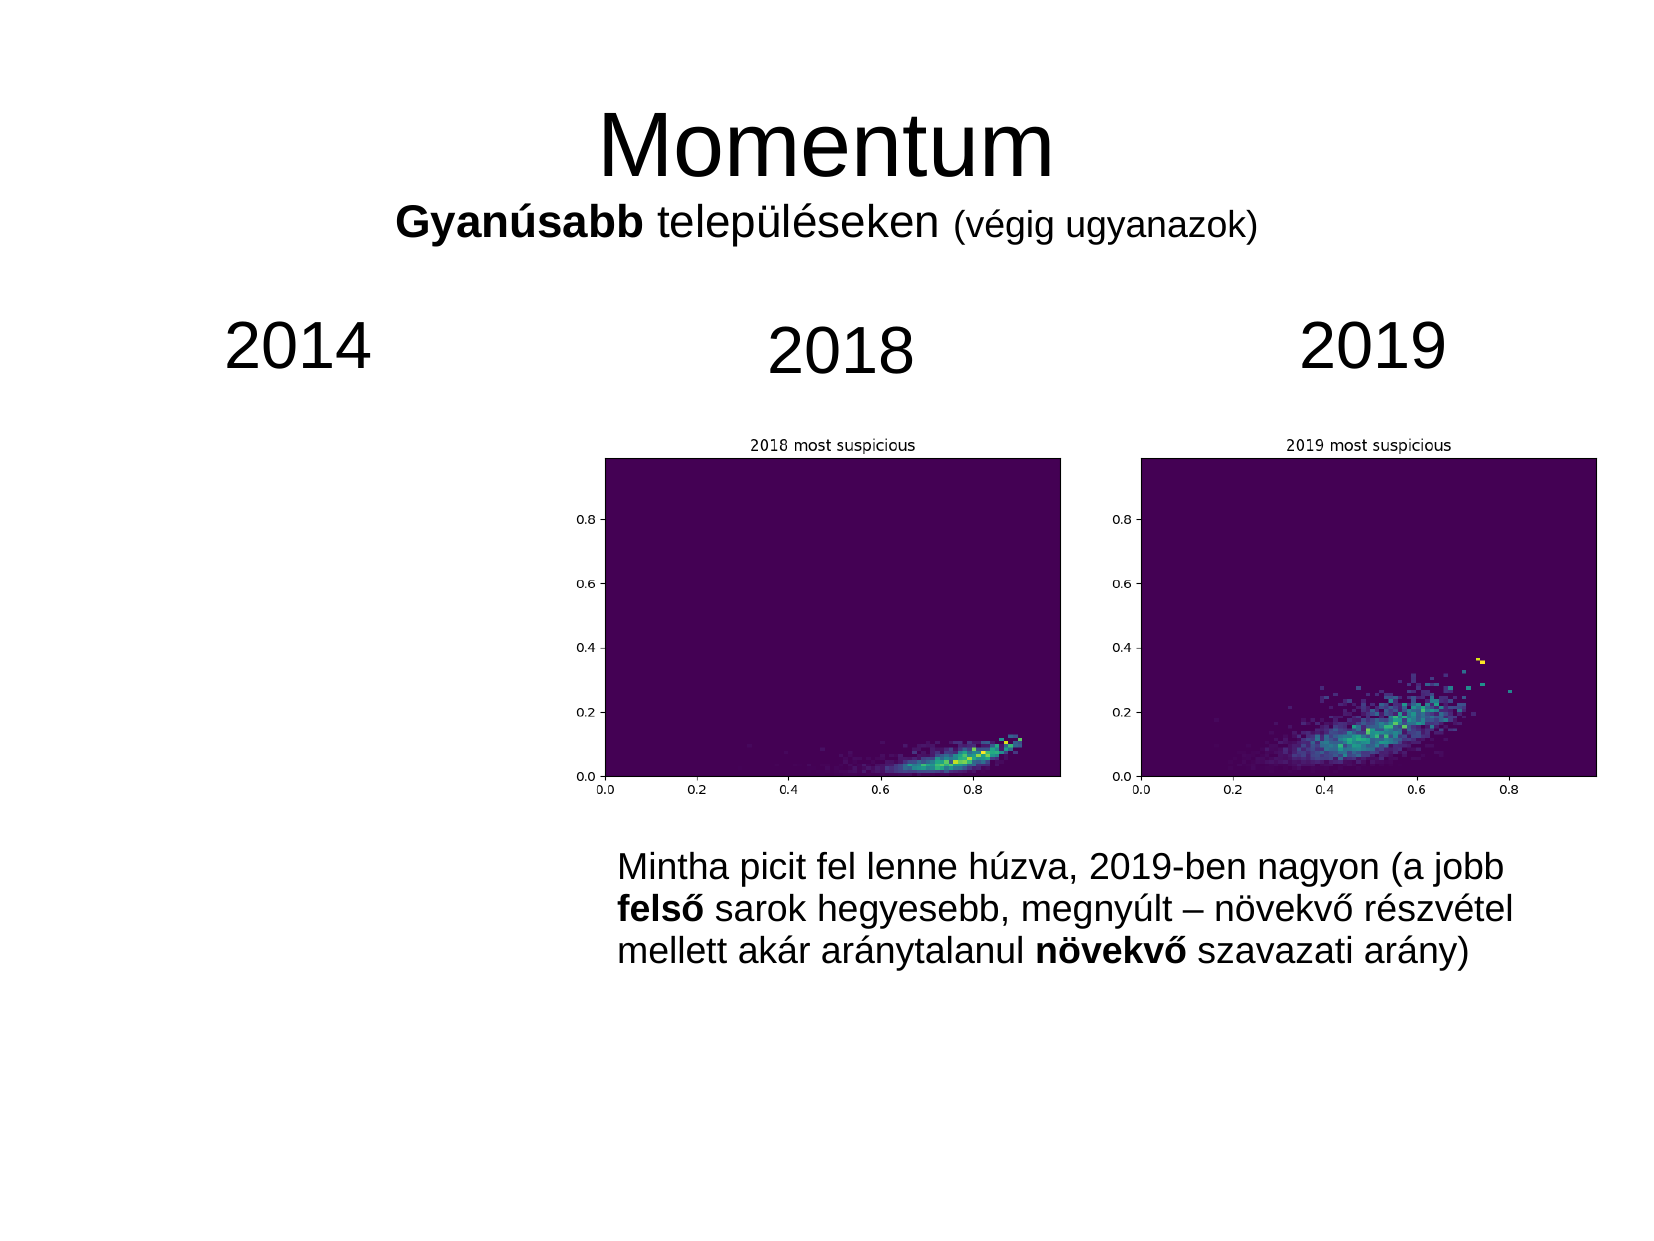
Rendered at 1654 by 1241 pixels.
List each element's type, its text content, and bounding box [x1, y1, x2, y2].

picture [531, 408, 1654, 821]
list 2018 [696, 312, 945, 389]
list 2019 [1228, 307, 1477, 384]
title Momentum Gyanúsabb településeken (végig ugyanazok) [82, 67, 1571, 275]
text_box Mintha picit fel lenne húzva, 2019-ben nagyon (a jobb felső sarok hegyesebb, megnyúlt – növekvő részvétel mellett akár aránytalanul növekvő szavazati arány) [602, 838, 1595, 980]
list 2014 [153, 307, 402, 384]
